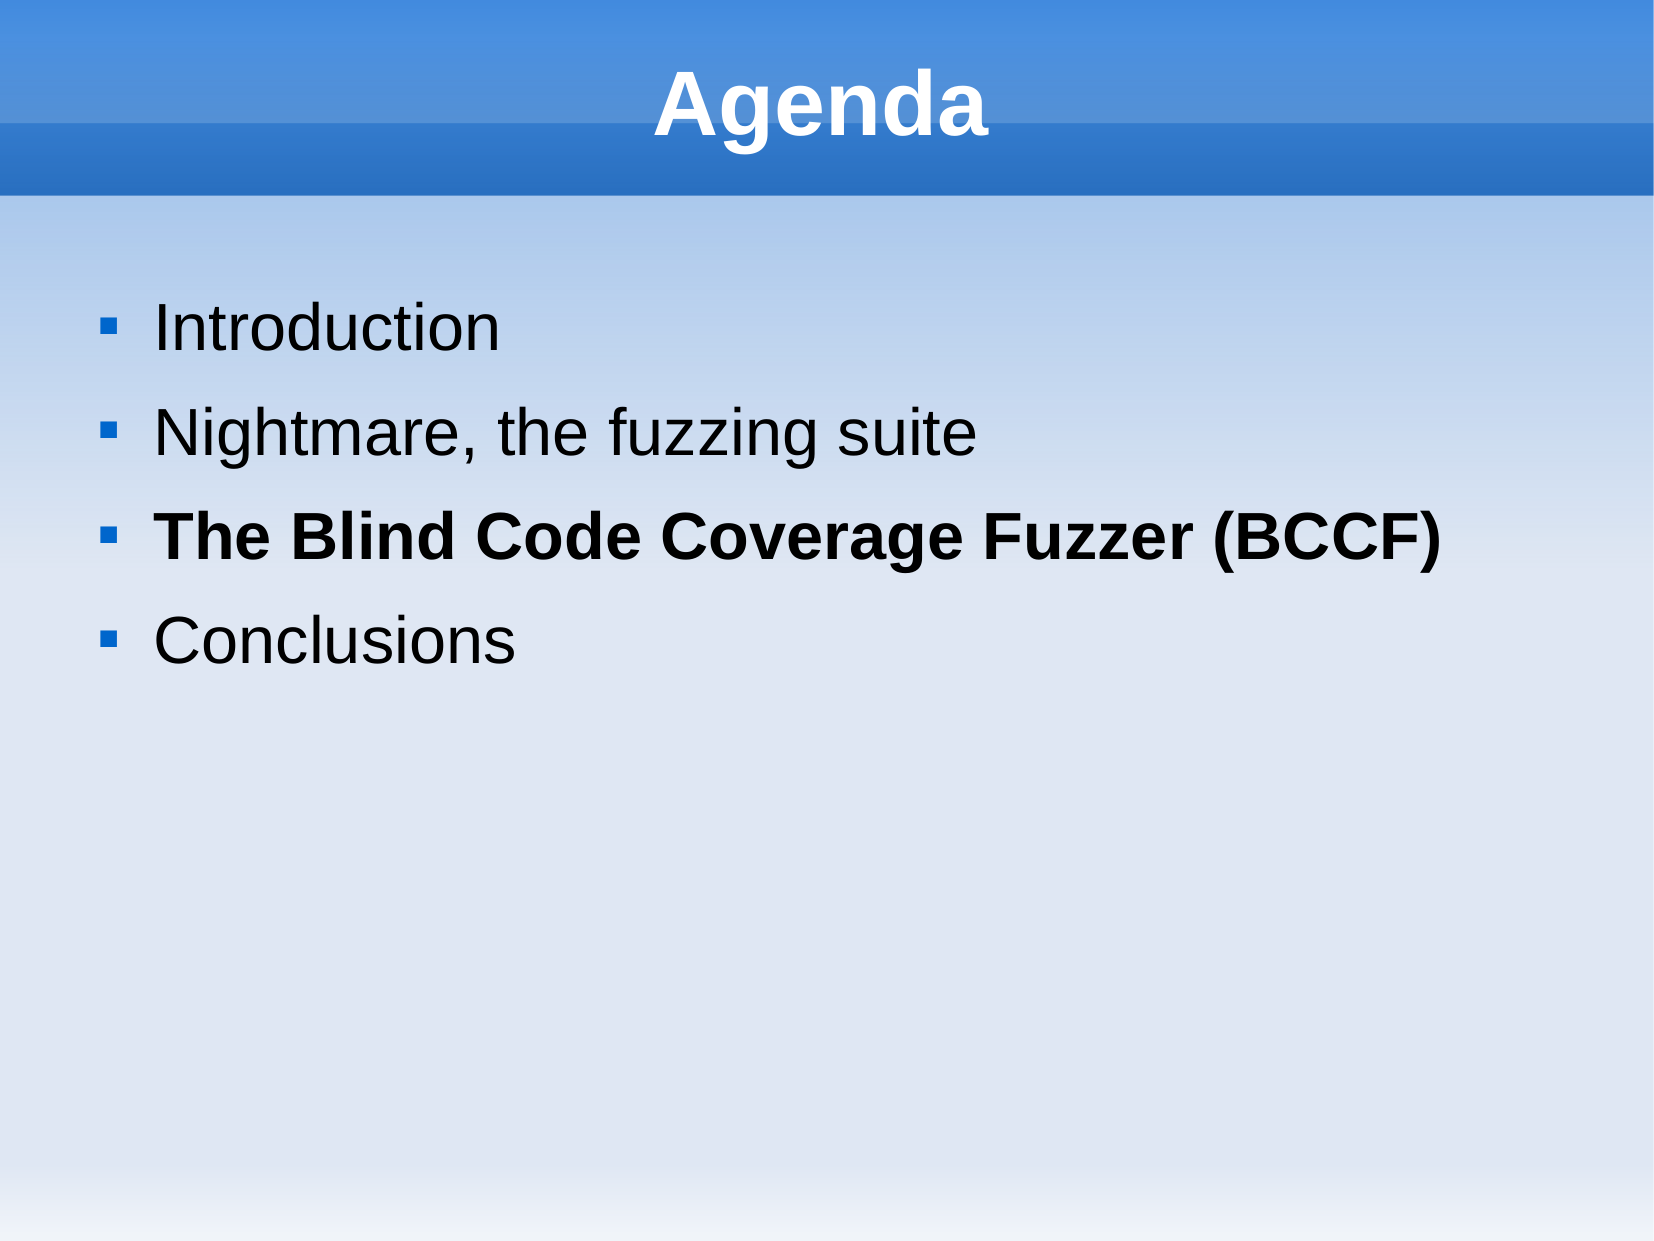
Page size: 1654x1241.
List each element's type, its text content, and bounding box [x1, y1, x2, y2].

picture [0, 0, 1654, 1241]
list Introduction Nightmare, the fuzzing suite The Blind Code Coverage Fuzzer (BCCF) Conclusions [82, 290, 1571, 1109]
title Agenda [76, 0, 1565, 208]
